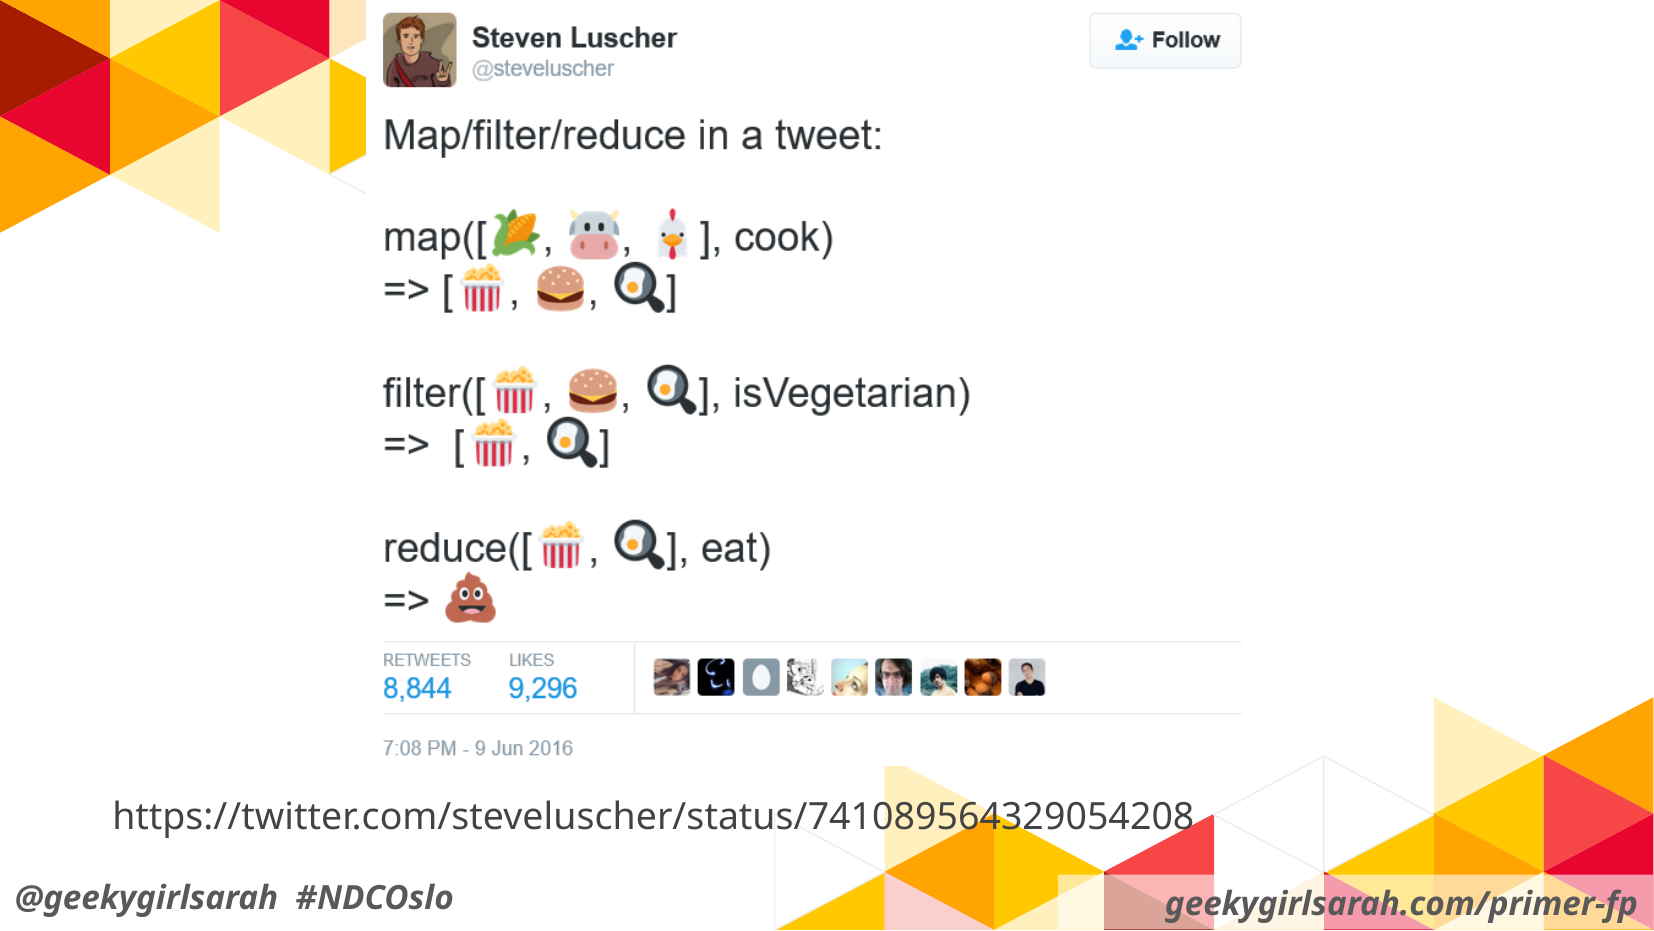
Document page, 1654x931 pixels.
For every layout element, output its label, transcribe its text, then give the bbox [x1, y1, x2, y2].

list https://twitter.com/steveluscher/status/741089564329054208 [82, 776, 1455, 871]
picture [366, 0, 1261, 766]
